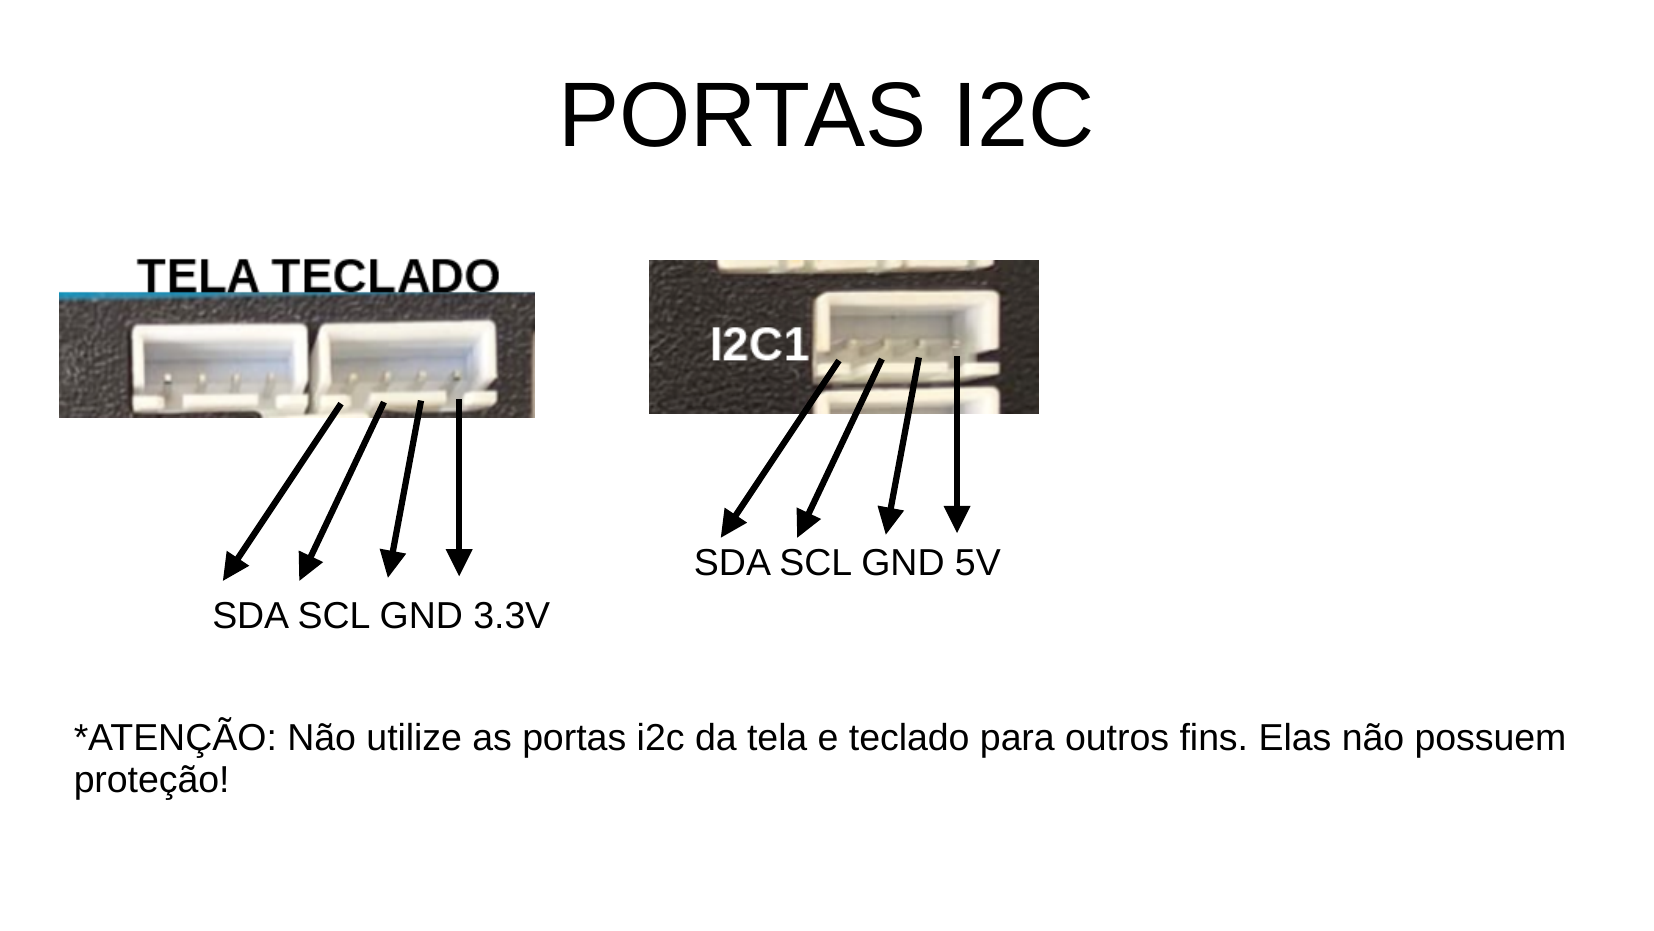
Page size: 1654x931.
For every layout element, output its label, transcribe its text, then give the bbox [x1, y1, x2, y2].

text_box SDA SCL GND 3.3V [197, 587, 700, 645]
picture [649, 260, 1039, 414]
picture [59, 192, 535, 418]
title PORTAS I2C [82, 37, 1571, 193]
text_box *ATENÇÃO: Não utilize as portas i2c da tela e teclado para outros fins. Elas não possuem proteção! [59, 708, 1595, 808]
text_box SDA SCL GND 5V [679, 533, 1182, 591]
